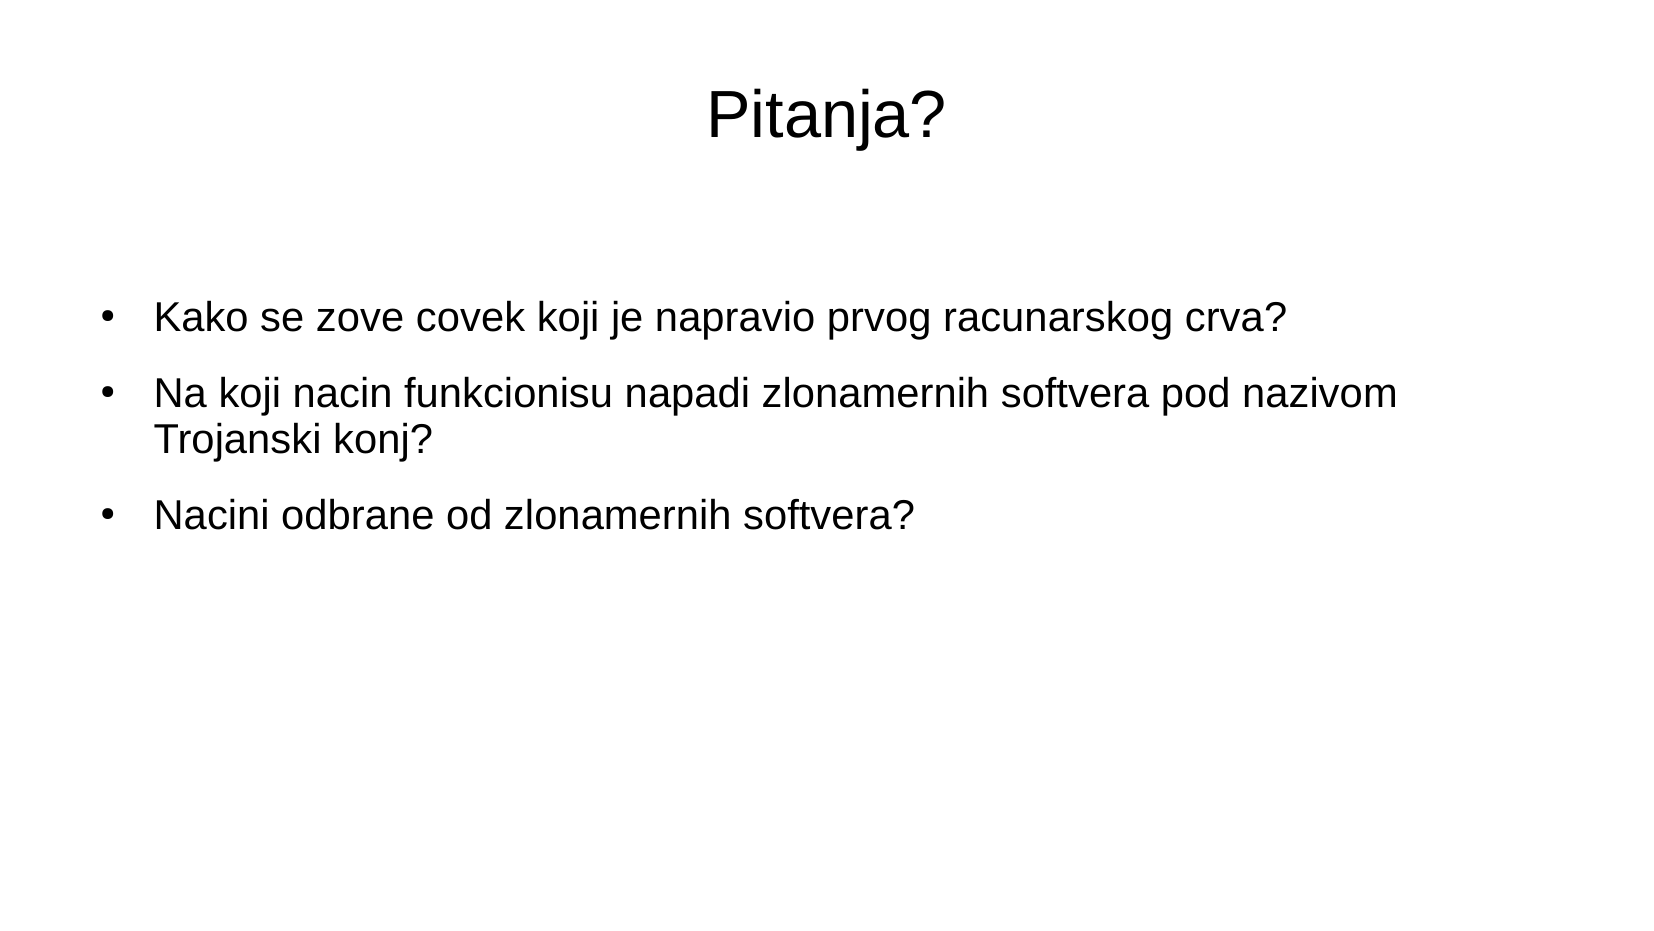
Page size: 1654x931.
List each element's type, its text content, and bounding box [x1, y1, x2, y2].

title Pitanja? [82, 37, 1571, 193]
list Kako se zove covek koji je napravio prvog racunarskog crva? Na koji nacin funkcionisu napadi zlonamernih softvera pod nazivom Trojanski konj? Nacini odbrane od zlonamernih softvera? [82, 217, 1571, 758]
